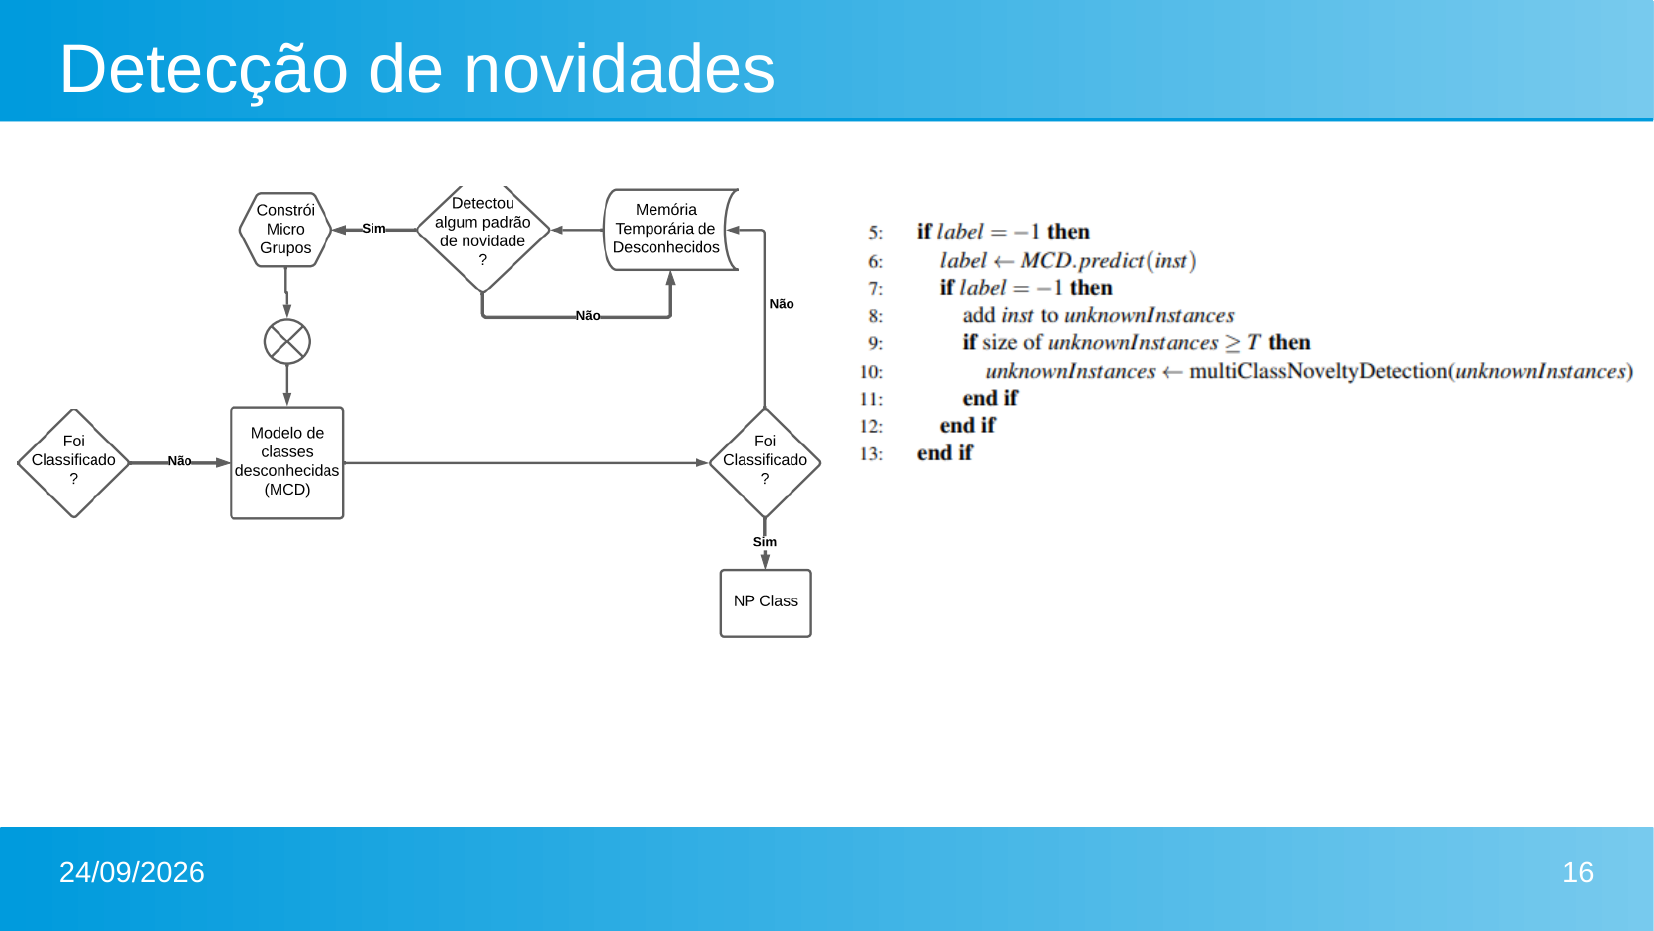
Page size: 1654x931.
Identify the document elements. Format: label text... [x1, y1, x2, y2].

title Detecção de novidades [59, 29, 1595, 108]
picture [856, 219, 1654, 473]
picture [0, 186, 838, 650]
